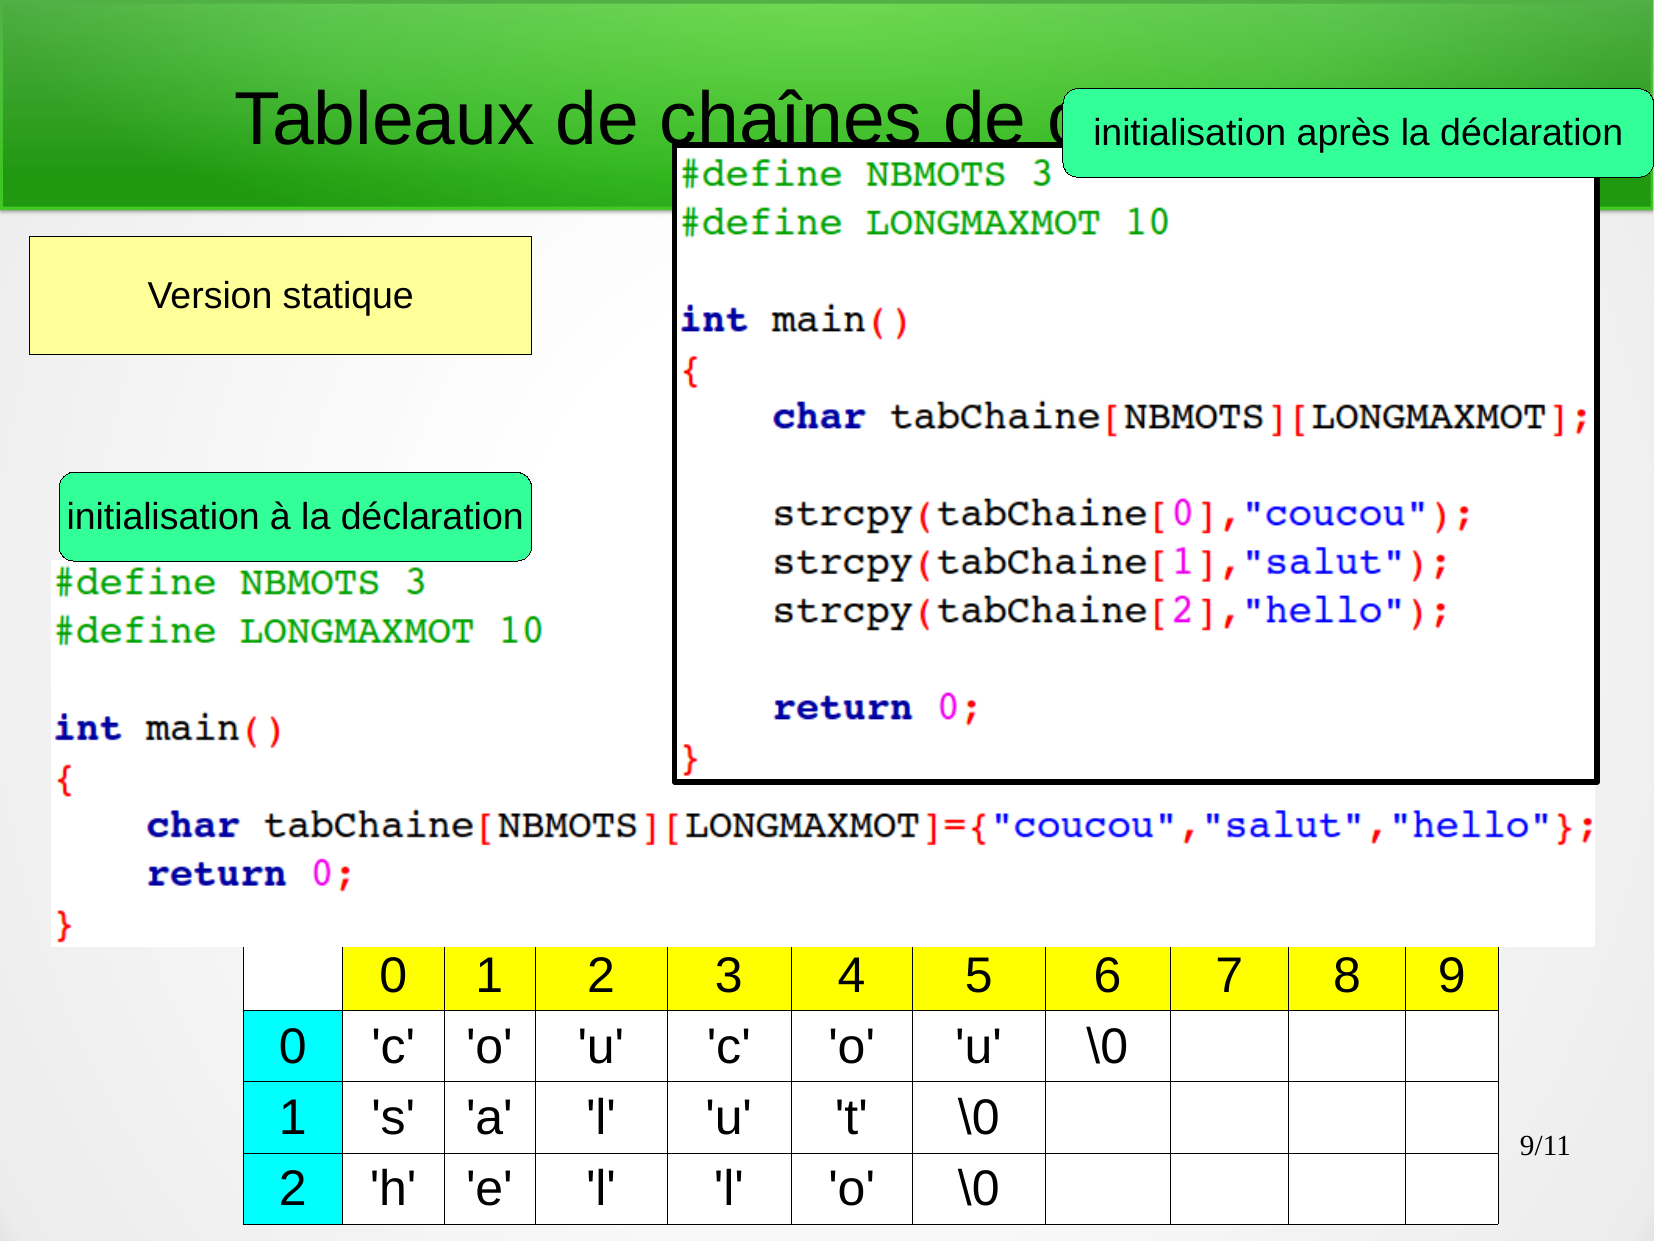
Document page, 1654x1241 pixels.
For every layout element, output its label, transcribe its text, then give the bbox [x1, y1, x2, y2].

table_header 2 [536, 947, 667, 1010]
table_cell 'e' [445, 1154, 535, 1224]
table_cell [1046, 1082, 1170, 1153]
table_header 7 [1171, 947, 1288, 1010]
table_cell 'c' [668, 1011, 791, 1081]
table_cell \0 [913, 1082, 1045, 1153]
table_cell [1406, 1082, 1498, 1153]
table_header 0 [343, 947, 444, 1010]
table_cell [1171, 1011, 1288, 1081]
table_cell [1406, 1154, 1498, 1224]
table_cell 'o' [792, 1154, 912, 1224]
table_cell [1289, 1011, 1405, 1081]
table_cell 'o' [792, 1011, 912, 1081]
table_cell 'u' [536, 1011, 667, 1081]
table_cell \0 [913, 1154, 1045, 1224]
picture [677, 147, 1595, 779]
table_header [244, 947, 342, 1010]
text_box initialisation après la déclaration [1062, 88, 1654, 178]
table_header 6 [1046, 947, 1170, 1010]
table_cell 'l' [536, 1154, 667, 1224]
text_box initialisation à la déclaration [59, 472, 532, 562]
table_cell [1289, 1082, 1405, 1153]
text_box Version statique [29, 236, 532, 355]
table_cell 'u' [668, 1082, 791, 1153]
table_cell \0 [1046, 1011, 1170, 1081]
table_header 3 [668, 947, 791, 1010]
table_cell [1046, 1154, 1170, 1224]
table_cell 2 [244, 1154, 342, 1224]
table_cell 0 [244, 1011, 342, 1081]
table_cell 't' [792, 1082, 912, 1153]
table_cell 'a' [445, 1082, 535, 1153]
picture [51, 560, 1595, 947]
table_cell [1171, 1154, 1288, 1224]
table_header 9 [1406, 947, 1498, 1010]
table_cell 'o' [445, 1011, 535, 1081]
table_cell 'c' [343, 1011, 444, 1081]
title Tableaux de chaînes de caractères [82, 47, 1571, 189]
table_cell [1171, 1082, 1288, 1153]
table_cell [1406, 1011, 1498, 1081]
table_header 8 [1289, 947, 1405, 1010]
table_cell 's' [343, 1082, 444, 1153]
table_cell 'u' [913, 1011, 1045, 1081]
table_cell 'h' [343, 1154, 444, 1224]
table_header 4 [792, 947, 912, 1010]
table_header 1 [445, 947, 535, 1010]
table_cell 1 [244, 1082, 342, 1153]
table_header 5 [913, 947, 1045, 1010]
table_cell 'l' [668, 1154, 791, 1224]
table_cell 'l' [536, 1082, 667, 1153]
table_cell [1289, 1154, 1405, 1224]
